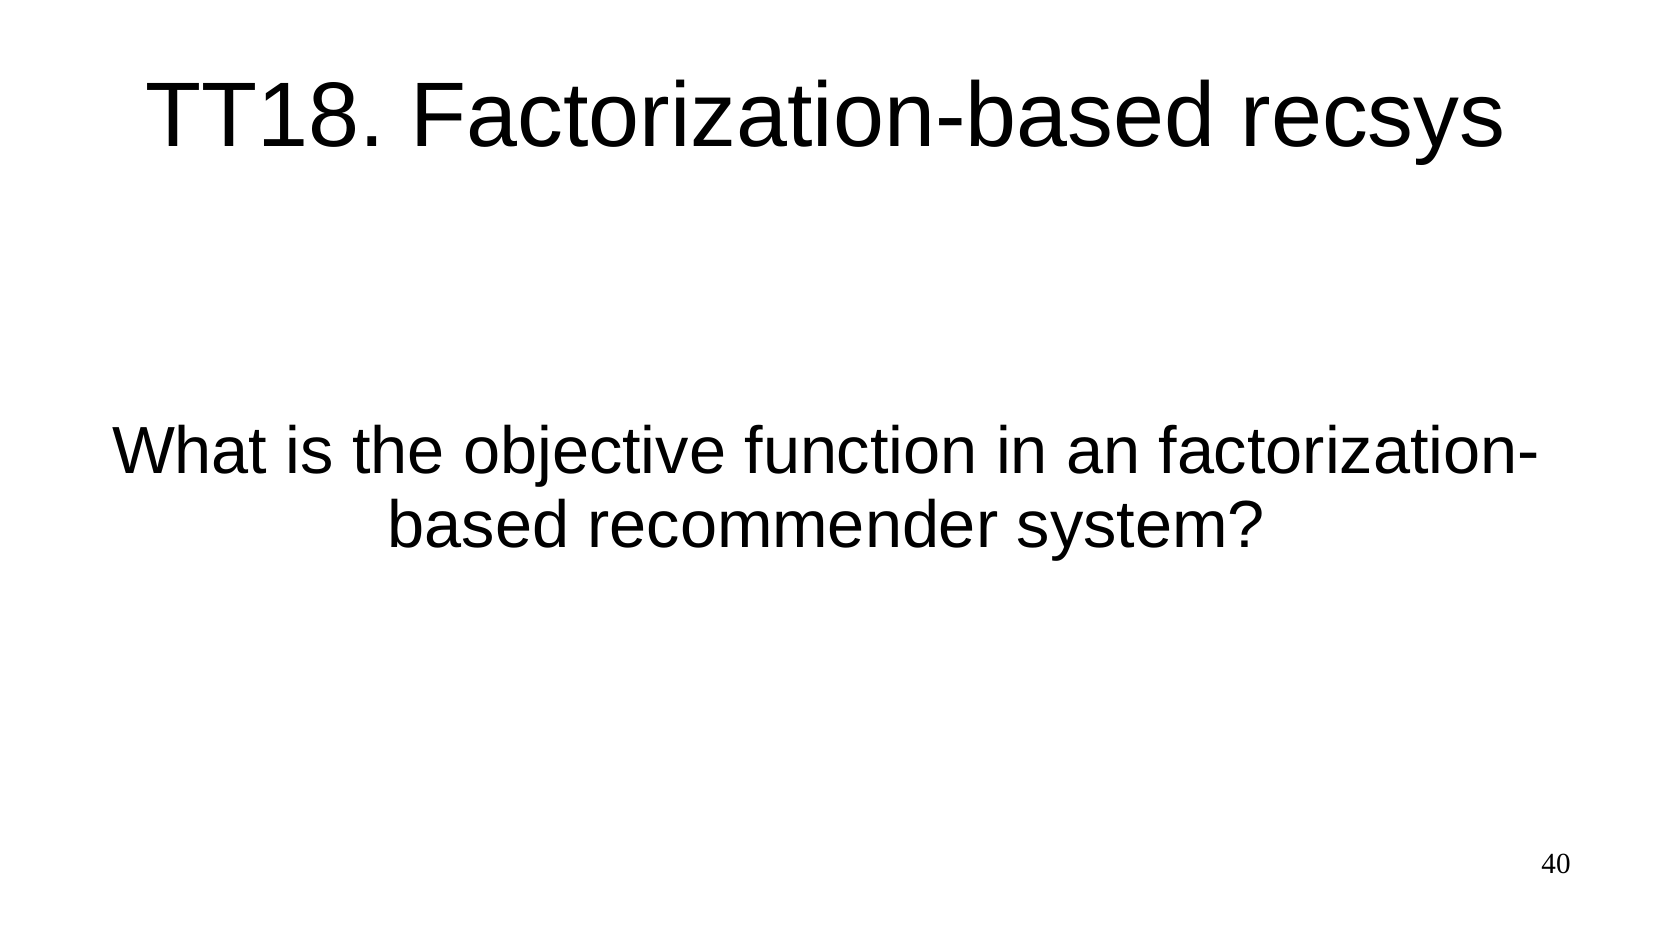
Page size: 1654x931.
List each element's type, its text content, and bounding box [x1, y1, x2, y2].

title TT18. Factorization-based recsys [82, 37, 1571, 193]
subtitle What is the objective function in an factorization-based recommender system? [82, 217, 1571, 758]
